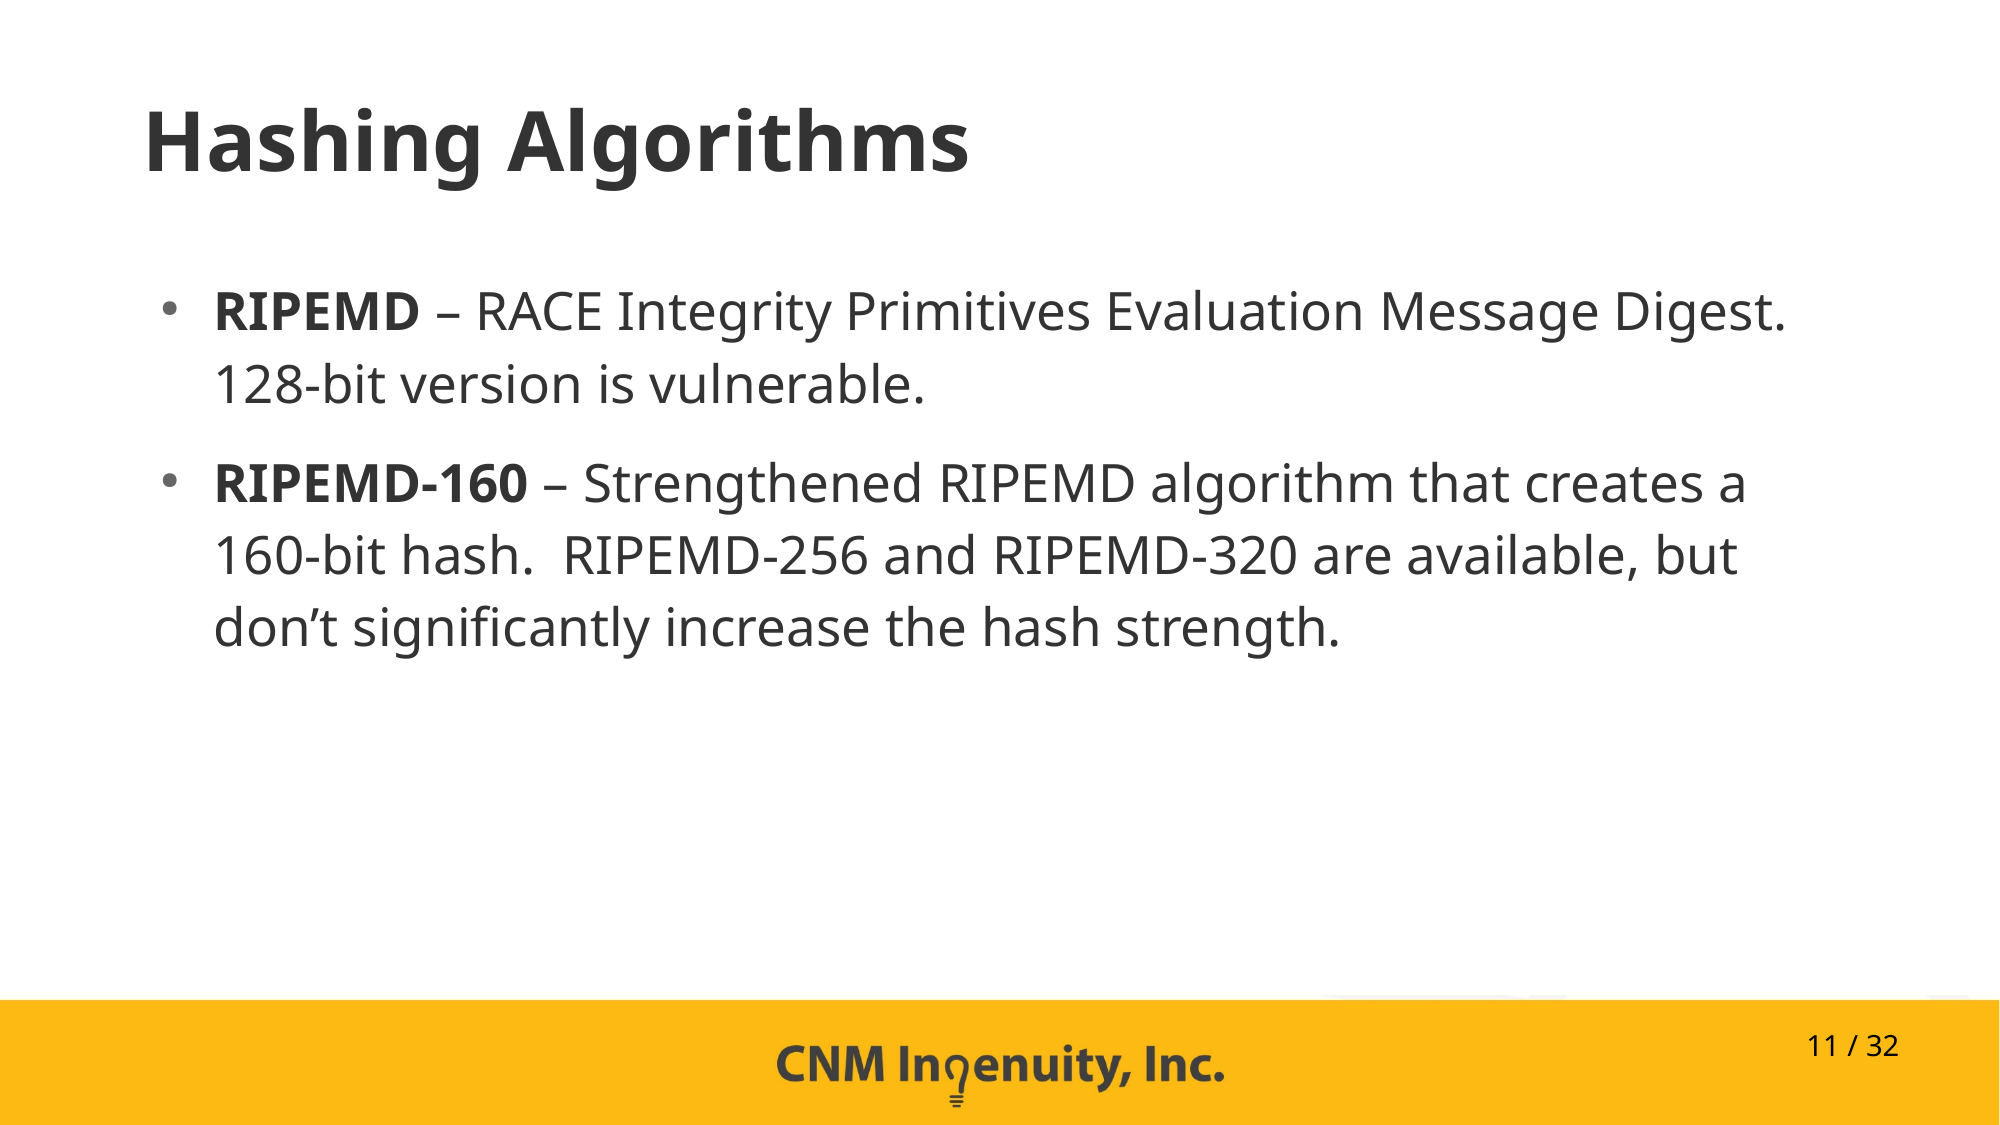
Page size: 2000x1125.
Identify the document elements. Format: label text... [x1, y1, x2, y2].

title Hashing Algorithms [142, 44, 1900, 233]
list RIPEMD – RACE Integrity Primitives Evaluation Message Digest. 128-bit version is vulnerable. RIPEMD-160 – Strengthened RIPEMD algorithm that creates a 160-bit hash. RIPEMD-256 and RIPEMD-320 are available, but don’t significantly increase the hash strength. [142, 274, 1857, 927]
